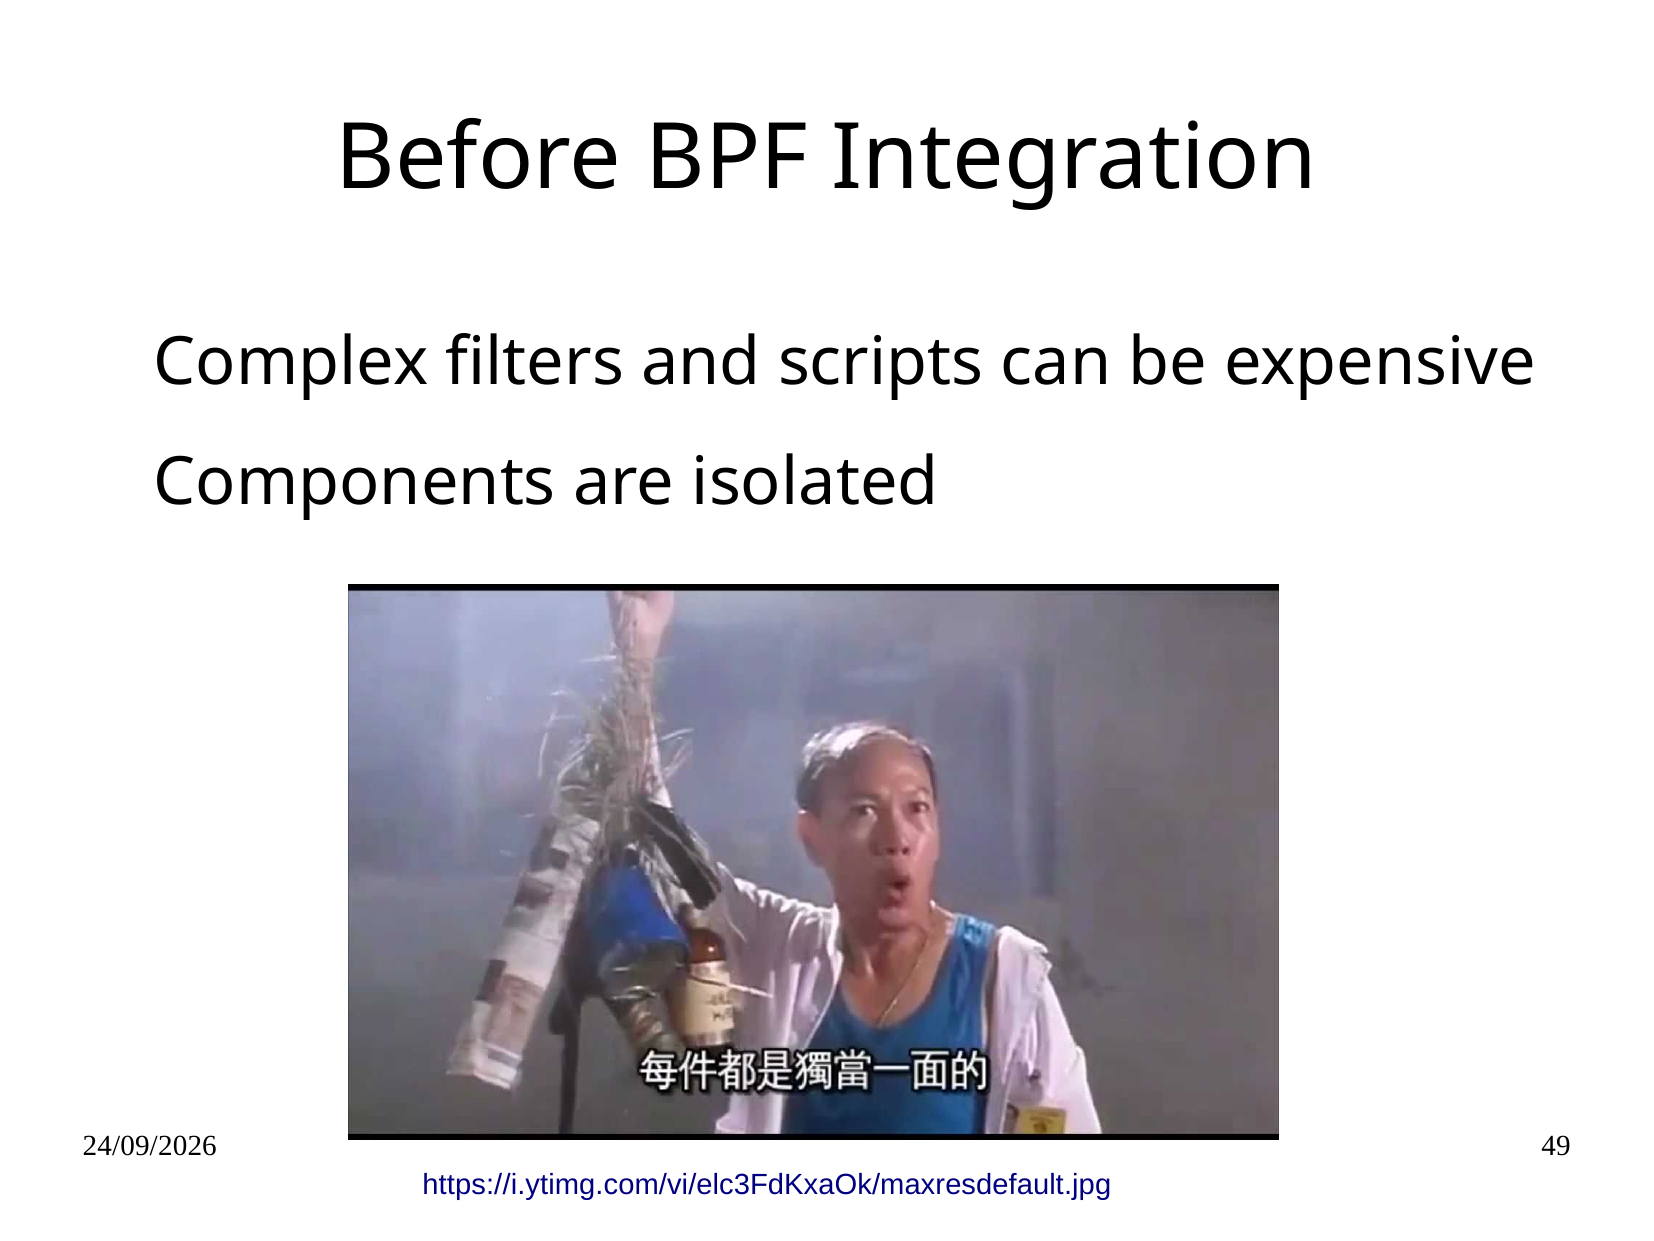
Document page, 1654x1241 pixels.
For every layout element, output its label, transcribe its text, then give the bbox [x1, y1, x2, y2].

list Complex filters and scripts can be expensive Components are isolated [82, 209, 1571, 886]
text_box https://i.ytimg.com/vi/elc3FdKxaOk/maxresdefault.jpg [407, 1160, 1158, 1218]
title Before BPF Integration [82, 49, 1571, 209]
picture [348, 886, 1279, 1140]
